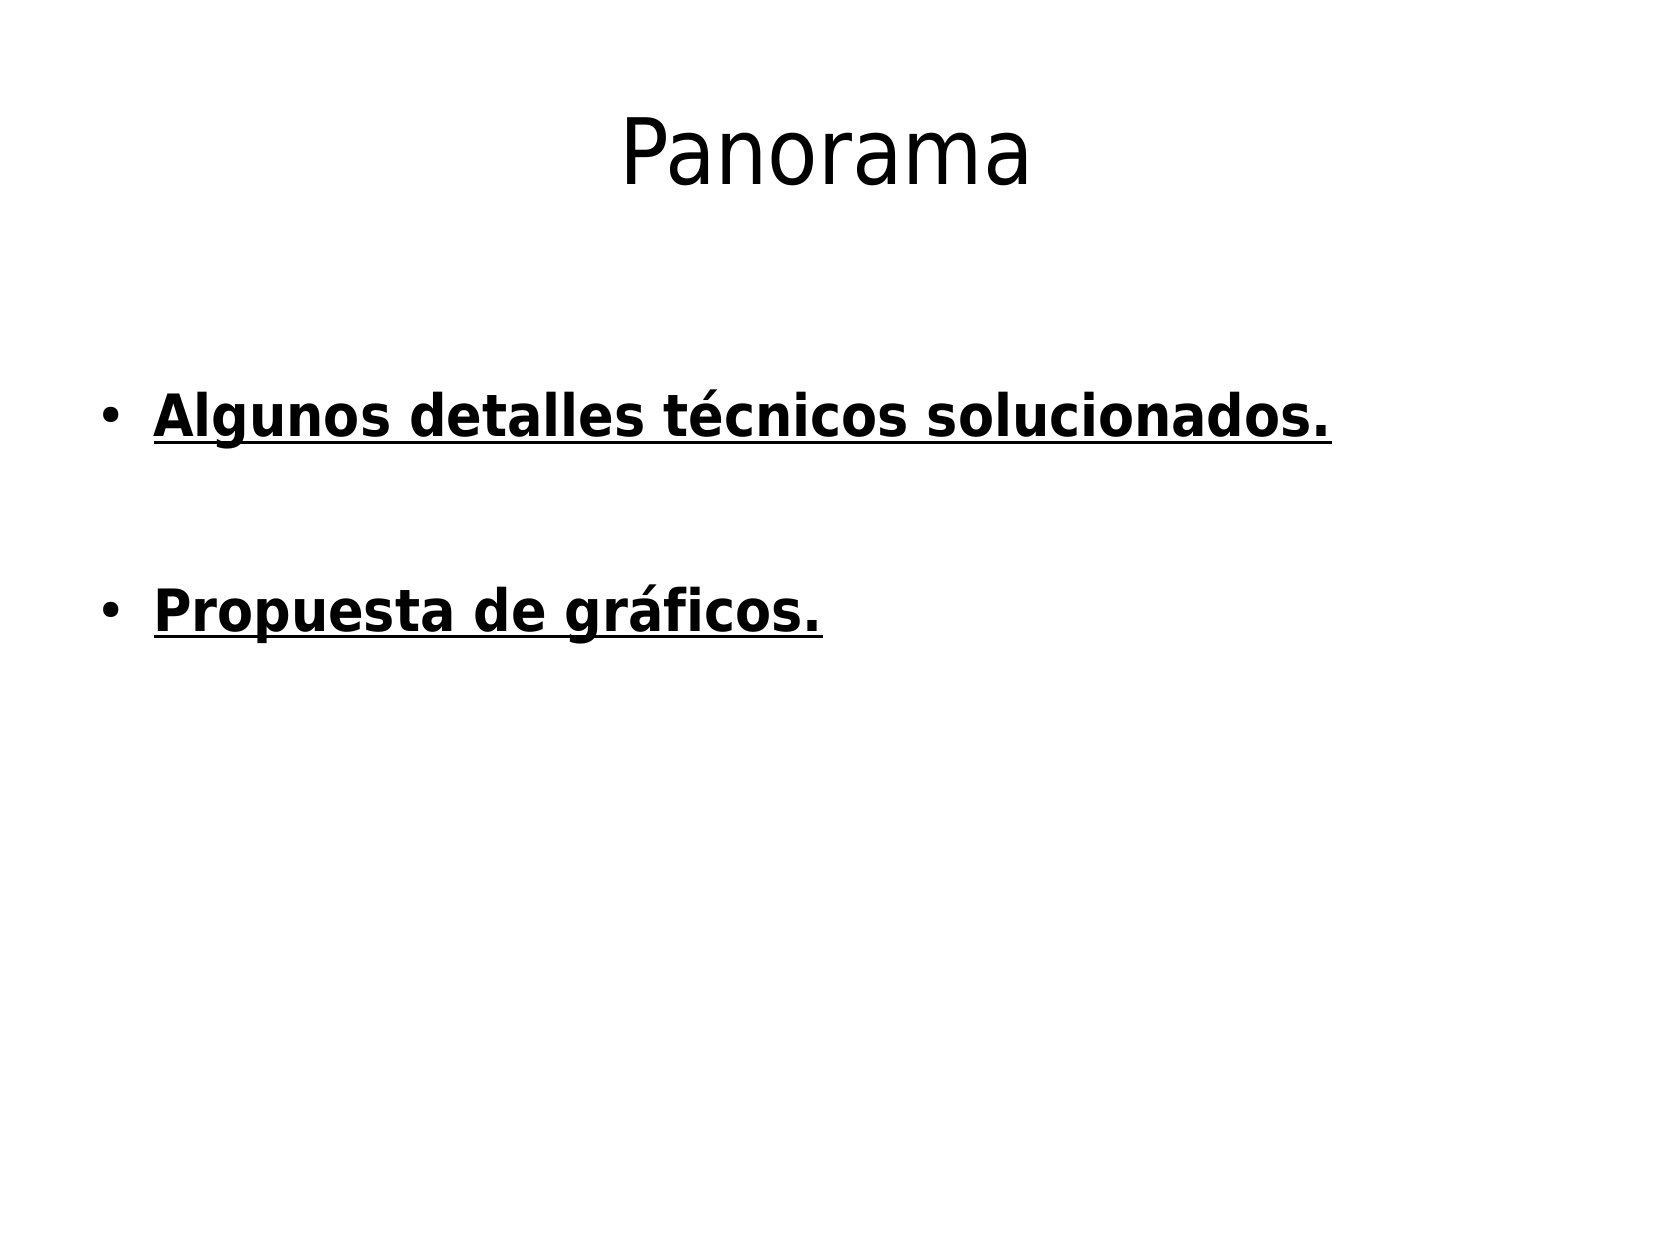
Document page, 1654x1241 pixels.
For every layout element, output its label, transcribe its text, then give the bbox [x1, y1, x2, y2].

title Panorama [82, 49, 1571, 257]
list Algunos detalles técnicos solucionados. Propuesta de gráficos. [82, 290, 1571, 1010]
